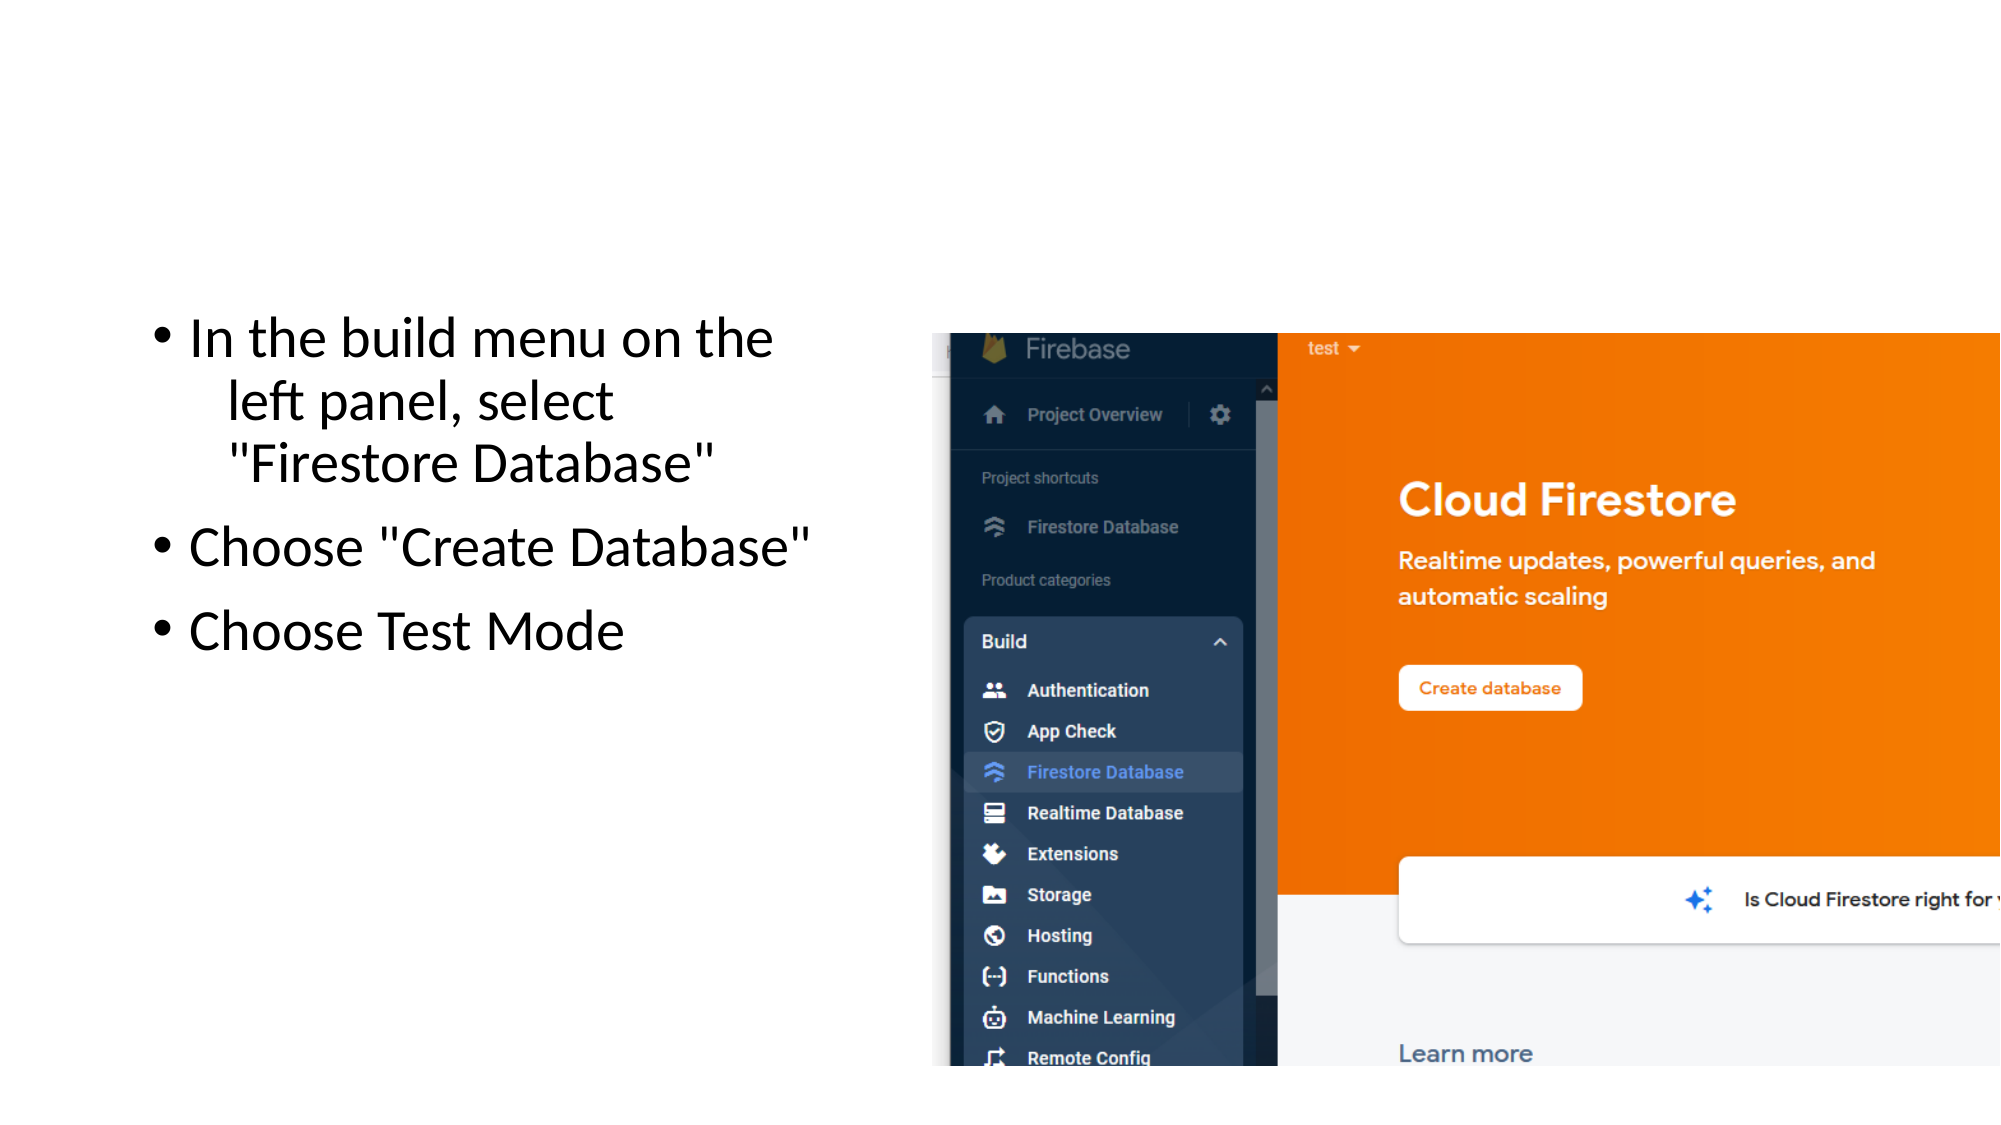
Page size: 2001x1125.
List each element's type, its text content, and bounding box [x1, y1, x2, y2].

picture [932, 333, 2000, 1066]
list In the build menu on the left panel, select "Firestore Database" Choose "Create Database" Choose Test Mode [137, 299, 841, 1014]
